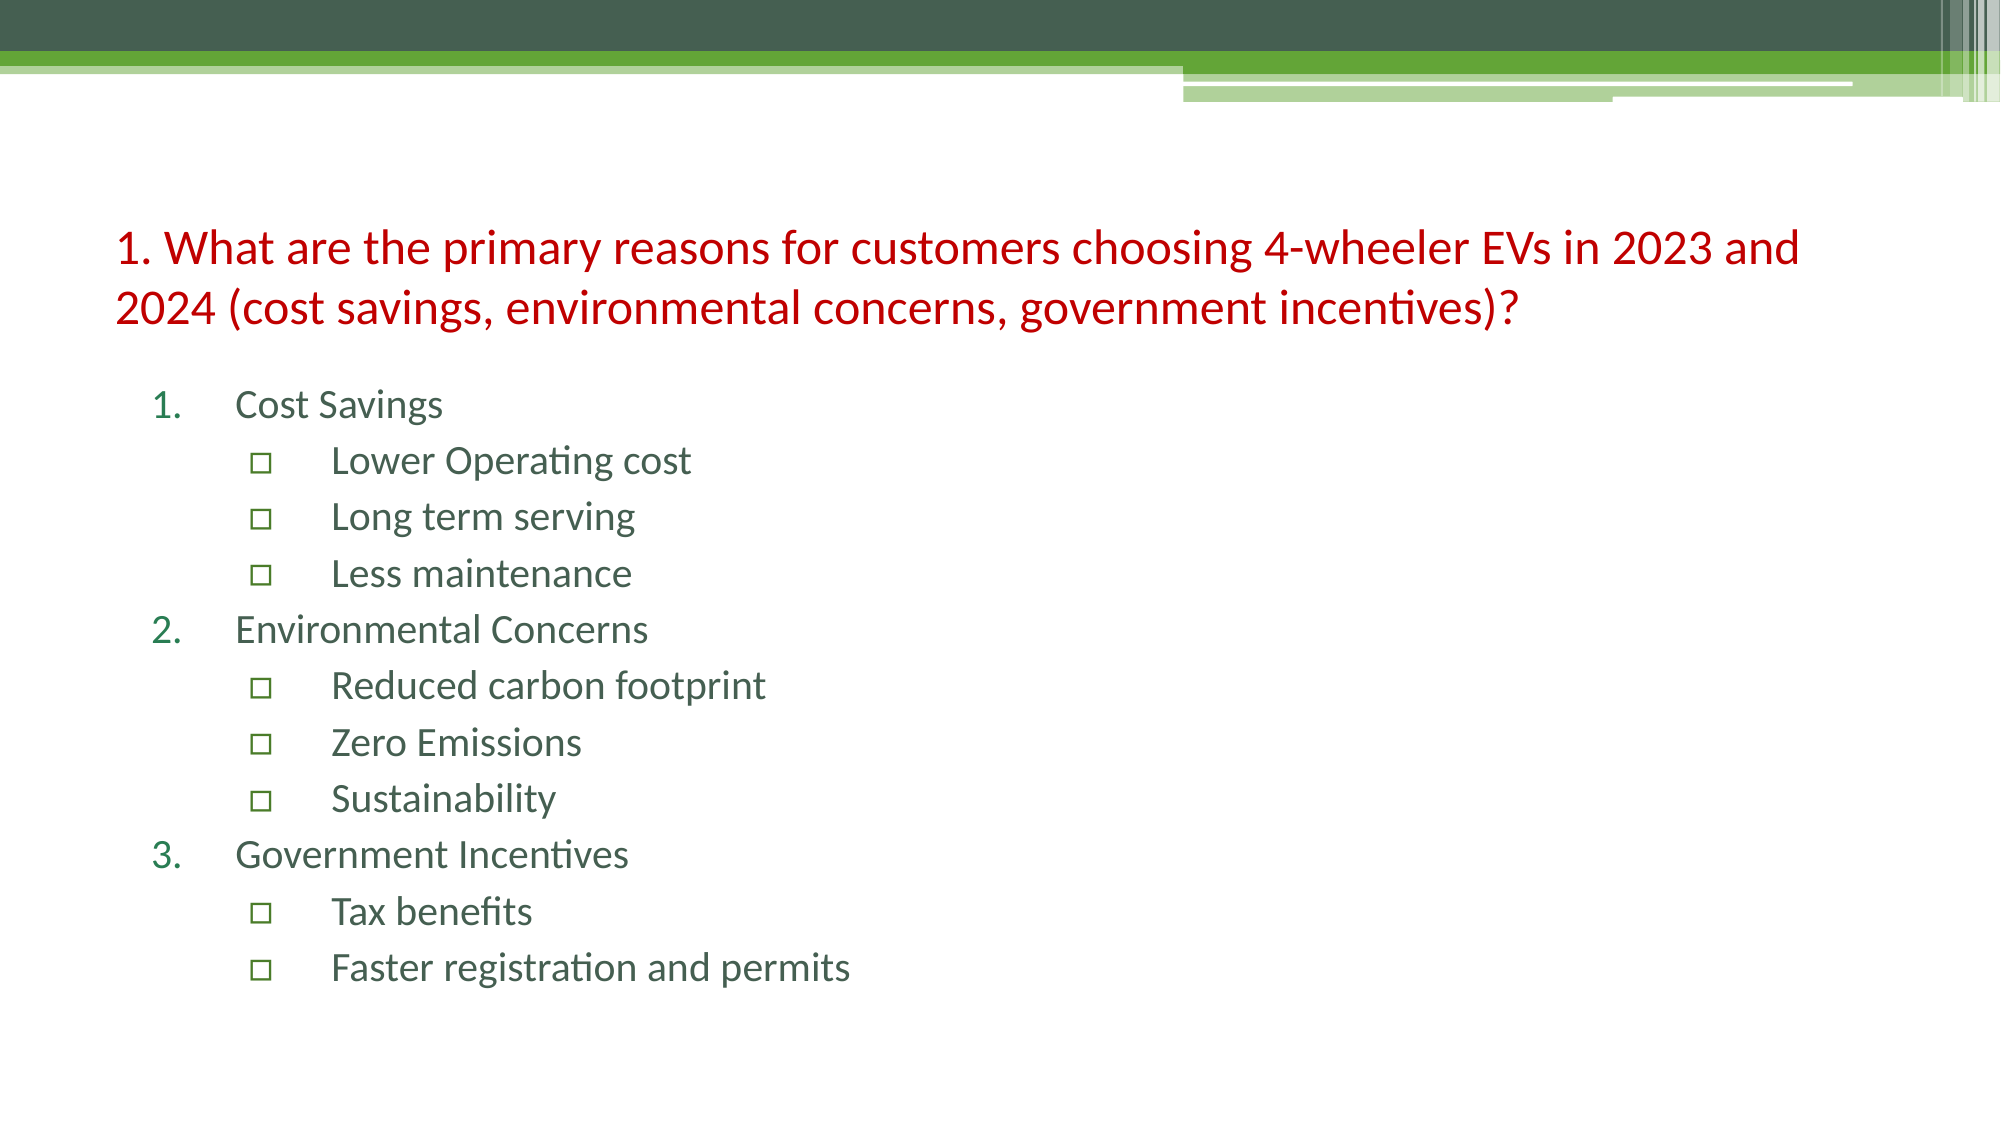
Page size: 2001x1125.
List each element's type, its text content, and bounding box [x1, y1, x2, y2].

list Cost Savings Lower Operating cost Long term serving Less maintenance Environmental Concerns Reduced carbon footprint Zero Emissions Sustainability Government Incentives Tax benefits Faster registration and permits [99, 368, 1900, 1079]
title 1. What are the primary reasons for customers choosing 4-wheeler EVs in 2023 and 2024 (cost savings, environmental concerns, government incentives)? [99, 187, 1900, 363]
